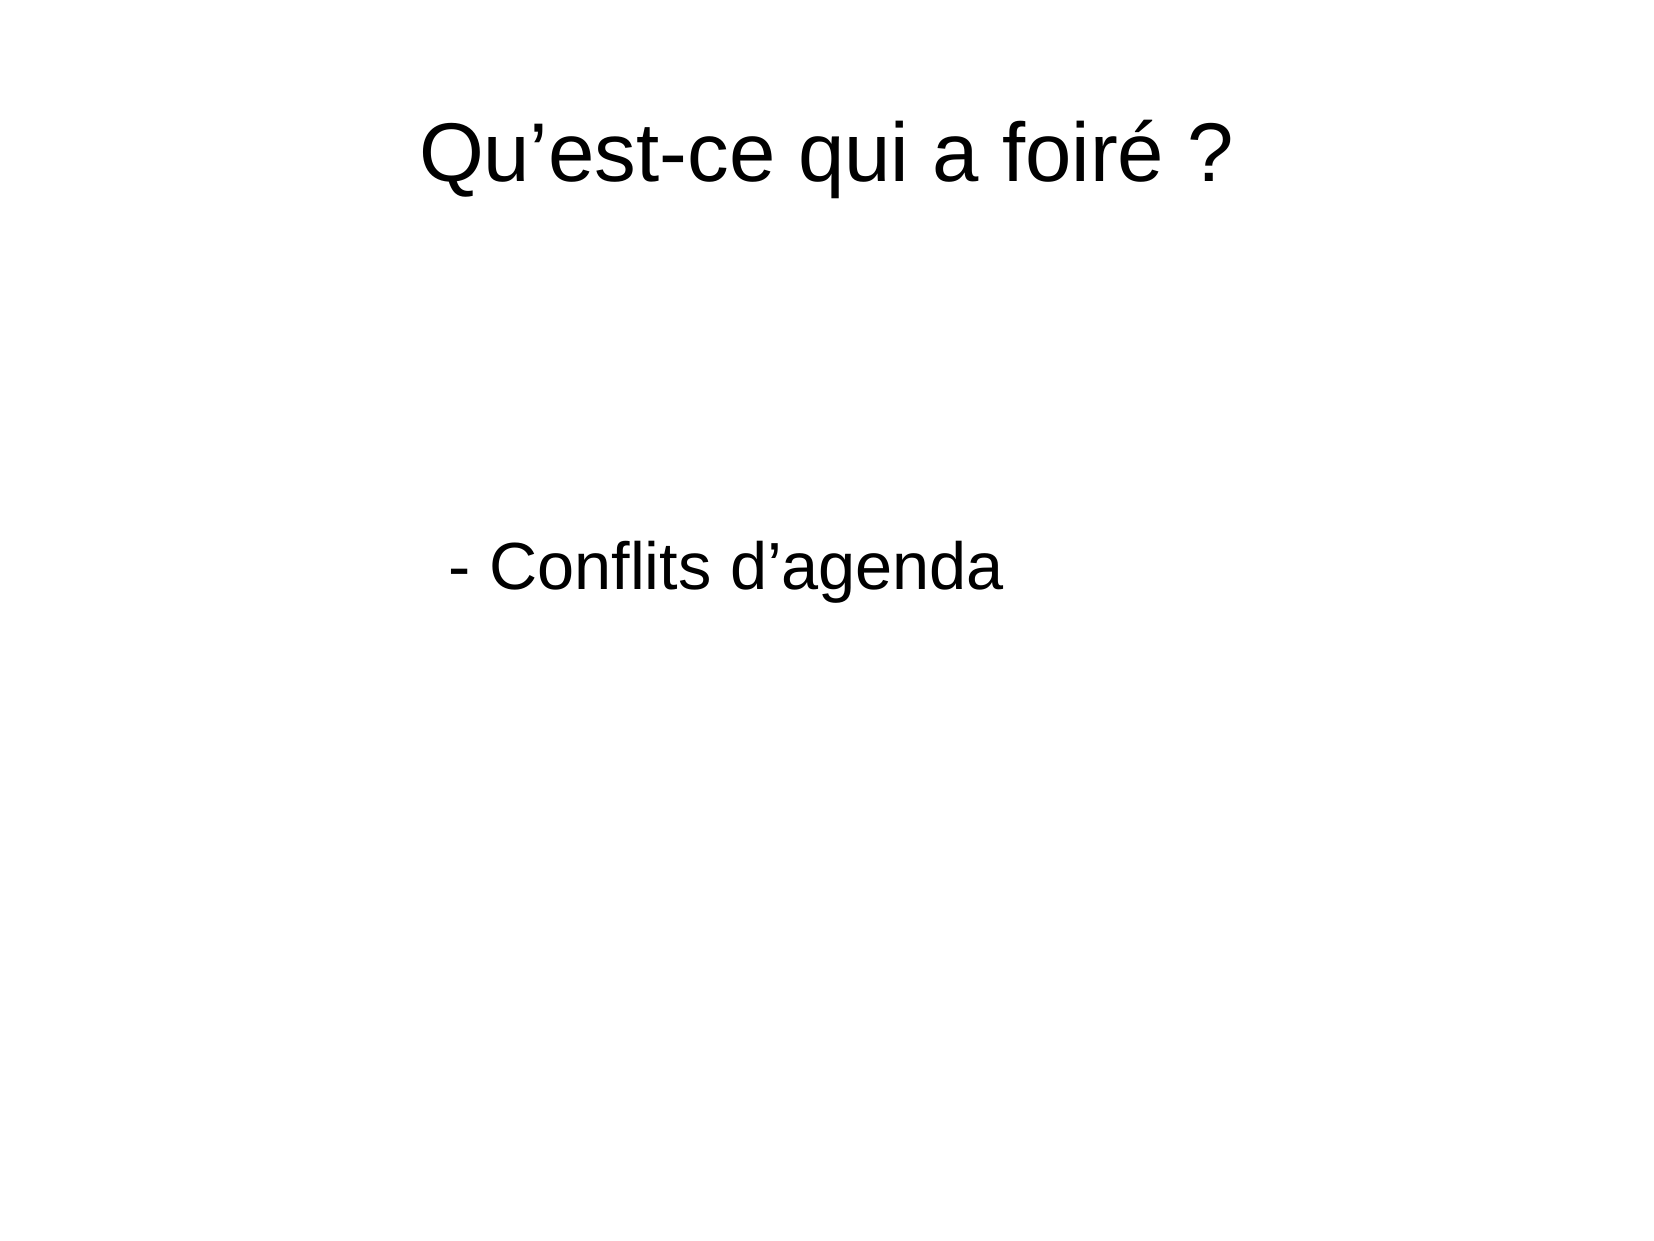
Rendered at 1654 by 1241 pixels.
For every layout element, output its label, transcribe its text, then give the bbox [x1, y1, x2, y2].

title Qu’est-ce qui a foiré ? [82, 49, 1571, 257]
subtitle - Conflits d’agenda [448, 283, 1371, 981]
